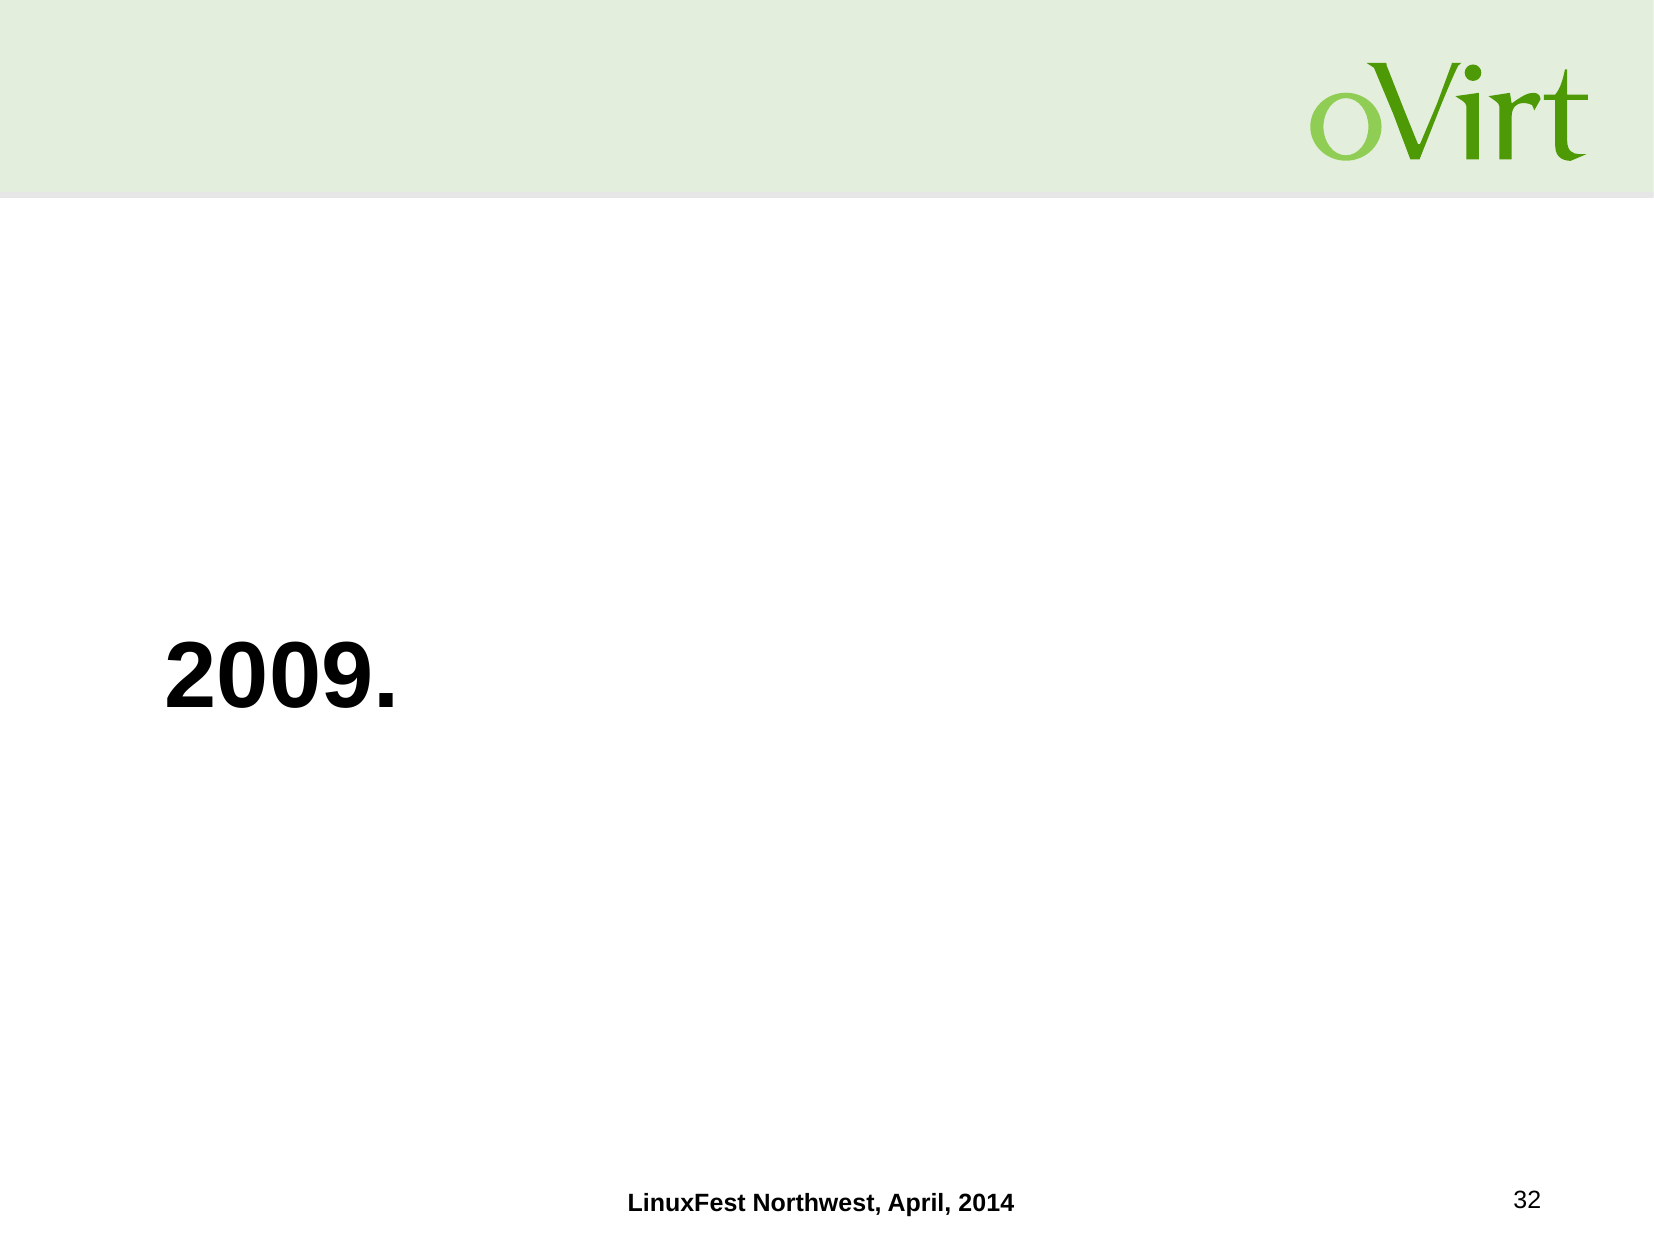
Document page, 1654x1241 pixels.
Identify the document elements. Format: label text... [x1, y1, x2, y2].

text_box 2009. [150, 615, 1654, 750]
